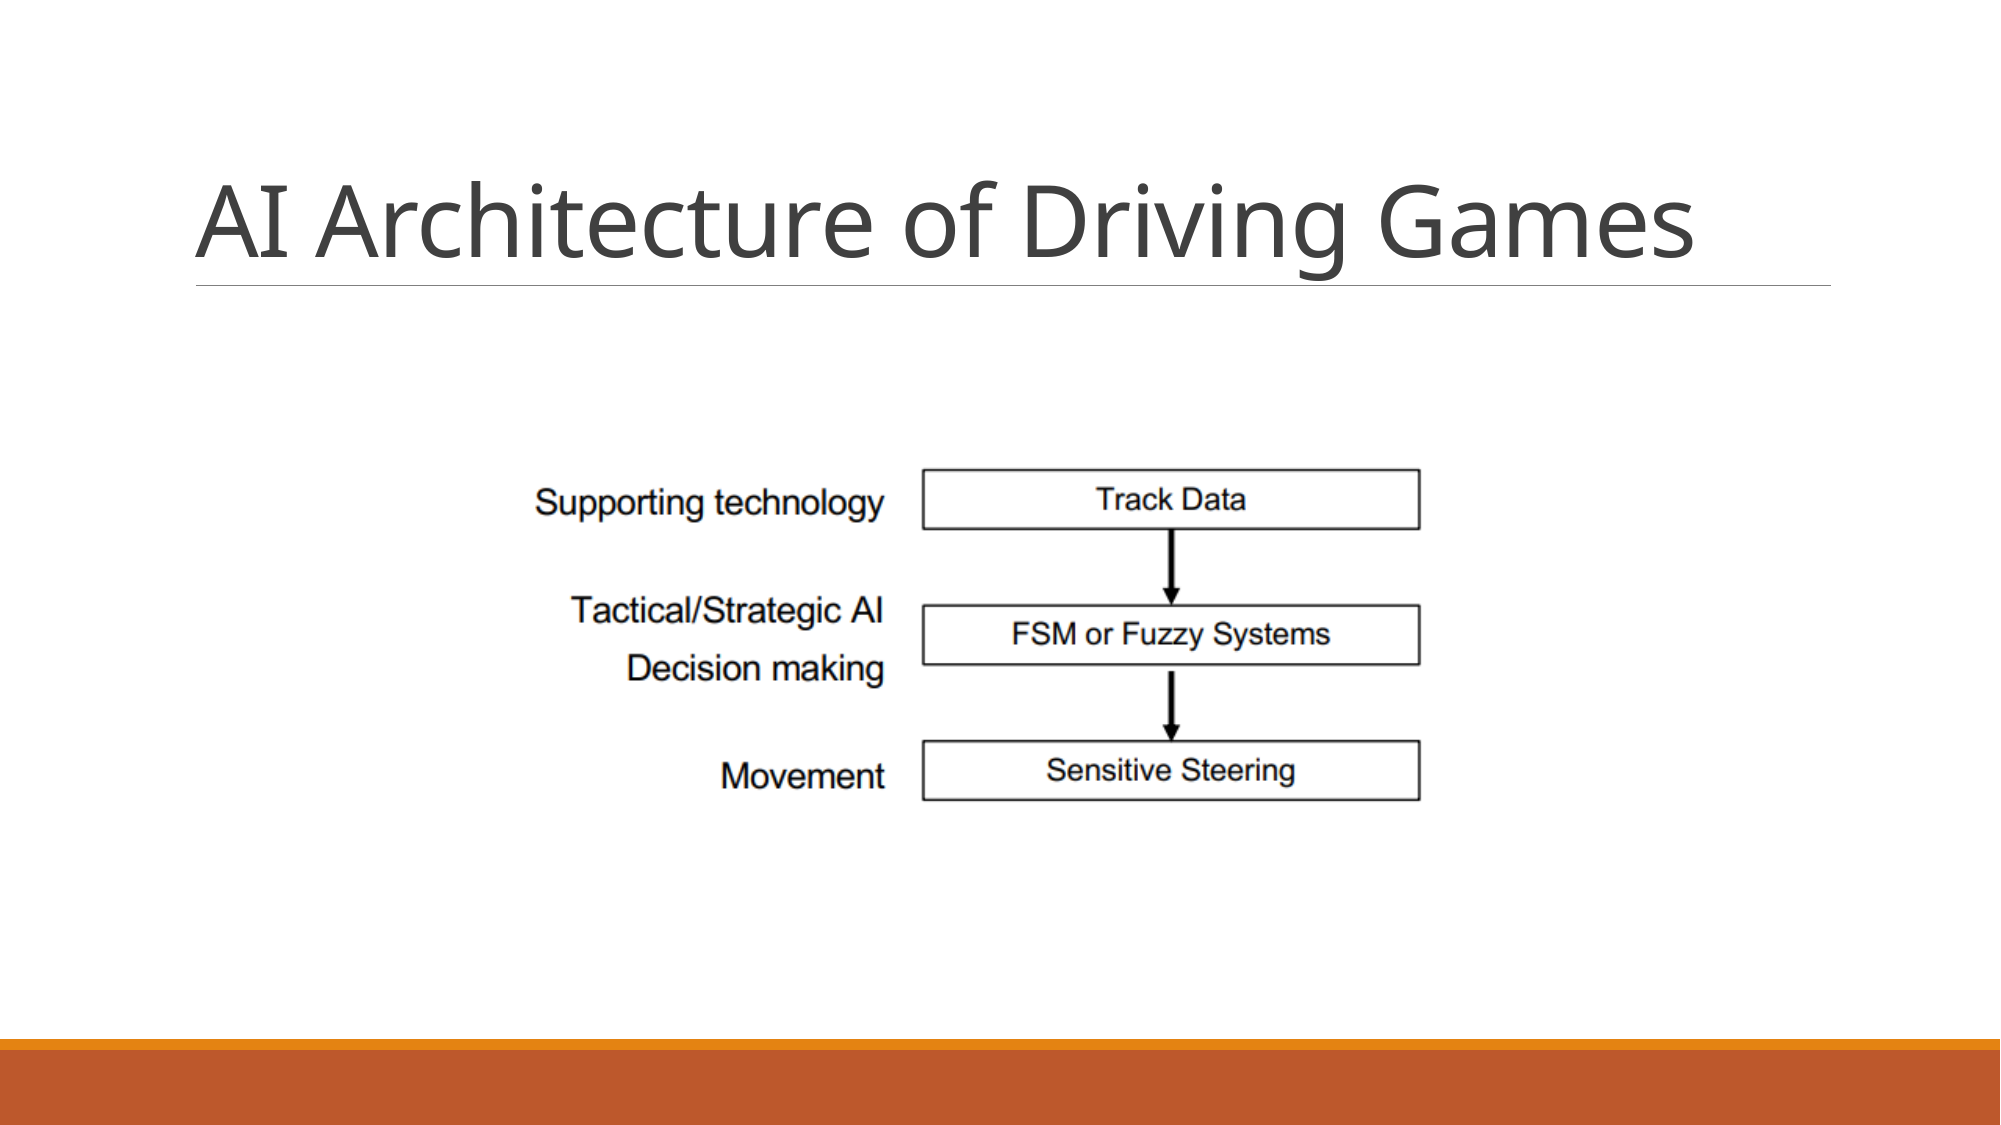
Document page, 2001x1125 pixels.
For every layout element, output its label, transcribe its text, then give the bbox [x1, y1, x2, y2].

title AI Architecture of Driving Games [180, 47, 1831, 286]
picture [509, 410, 1501, 856]
